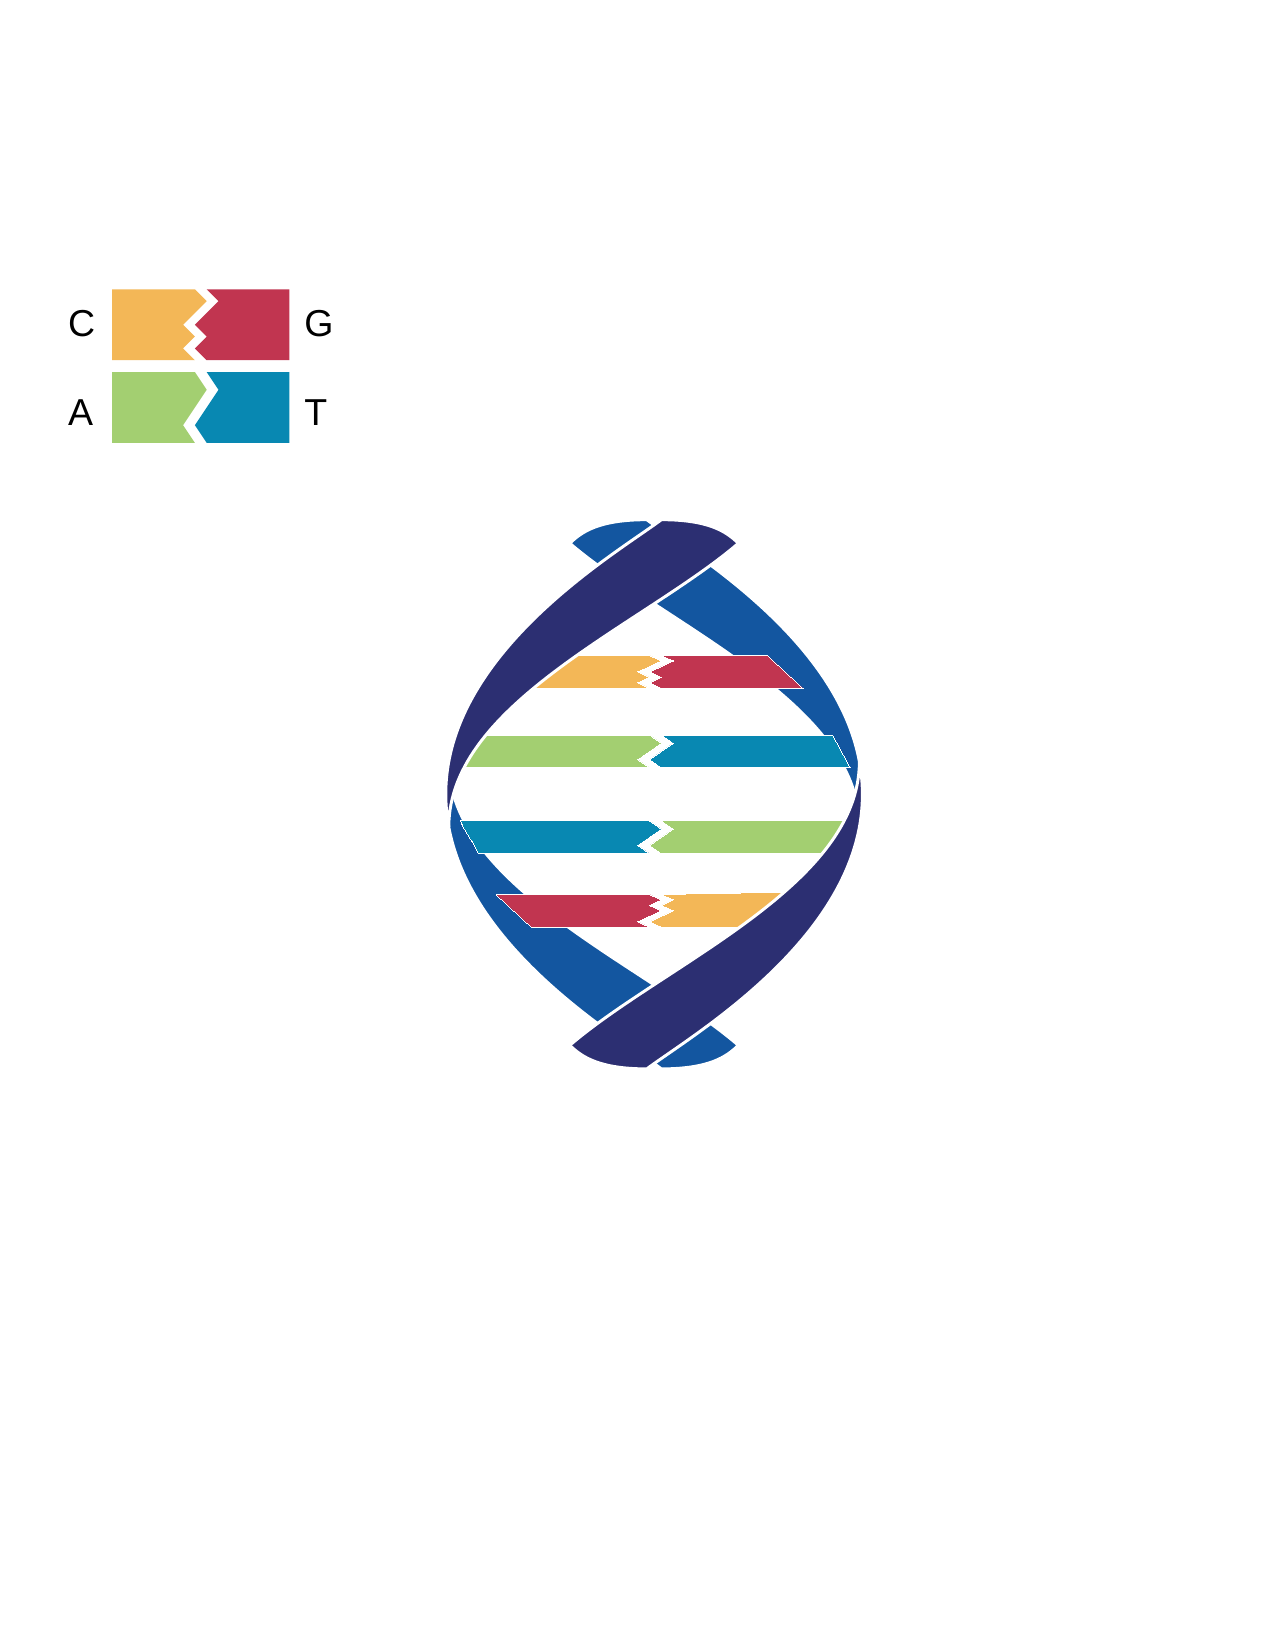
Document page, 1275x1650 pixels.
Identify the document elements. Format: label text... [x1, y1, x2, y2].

text_box T [289, 383, 343, 441]
text_box C [53, 295, 111, 353]
text_box [445, 519, 863, 1069]
text_box G [289, 295, 349, 353]
text_box A [53, 383, 109, 441]
text_box [194, 289, 290, 361]
text_box [112, 289, 207, 361]
text_box [194, 372, 290, 443]
text_box [112, 372, 207, 443]
